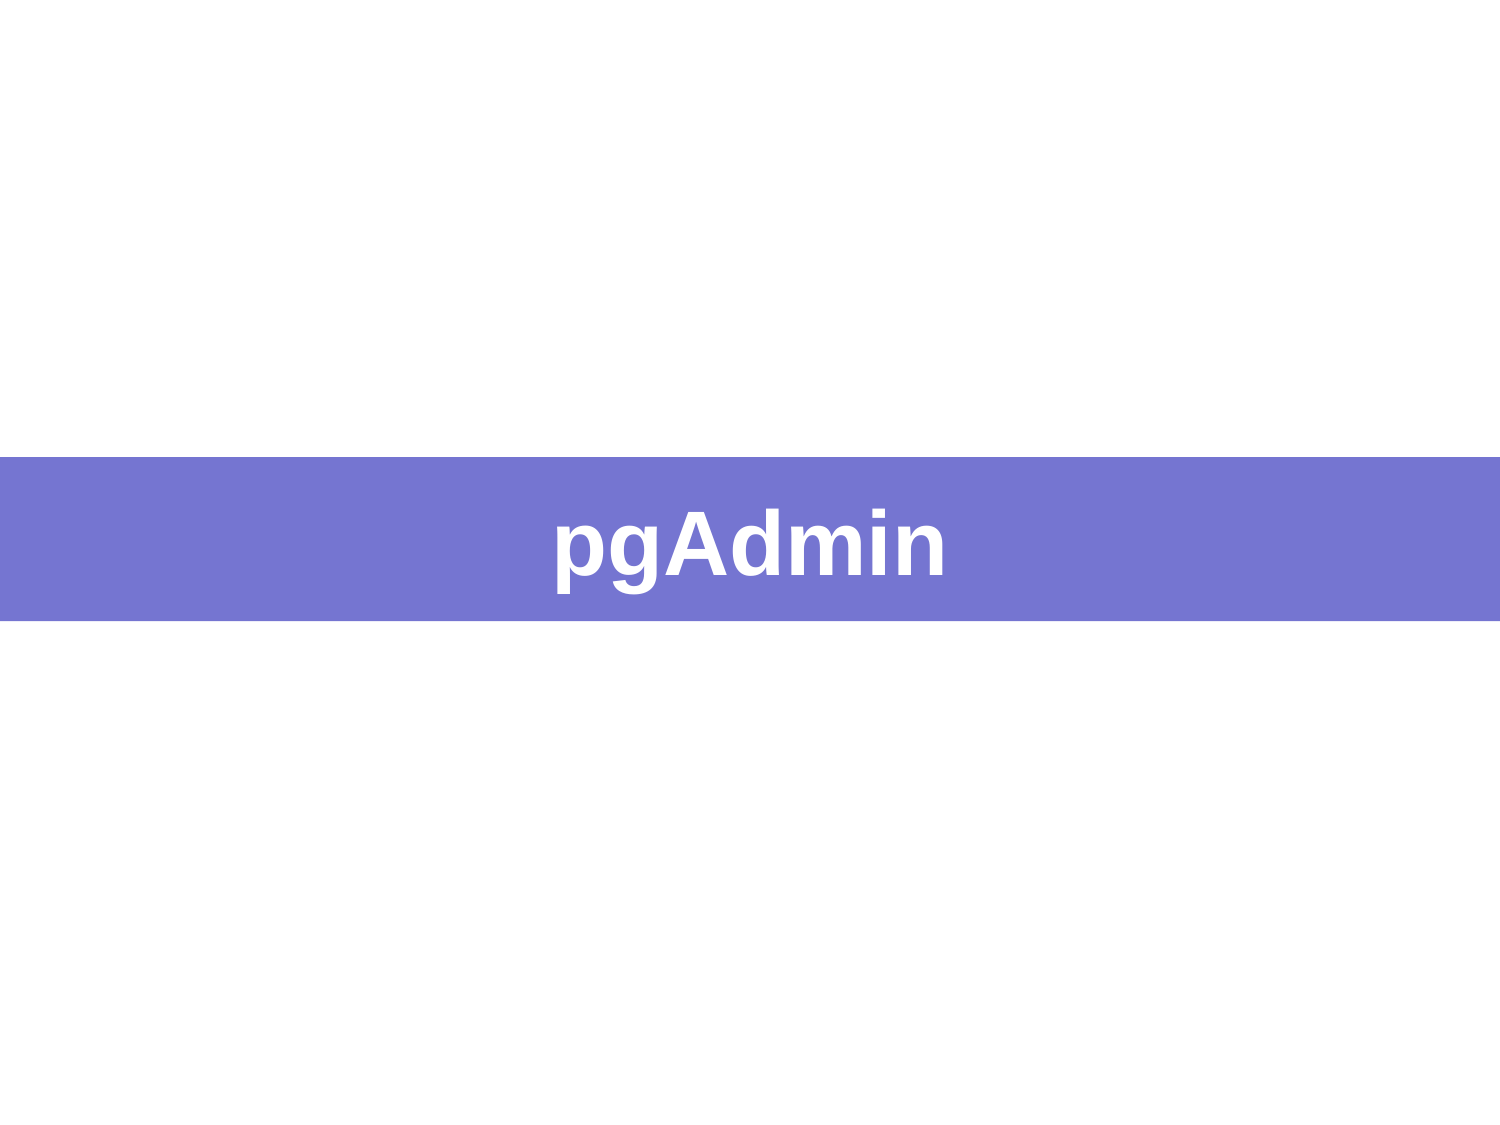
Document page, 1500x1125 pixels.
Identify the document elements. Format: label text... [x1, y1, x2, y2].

title pgAdmin [0, 457, 1500, 622]
